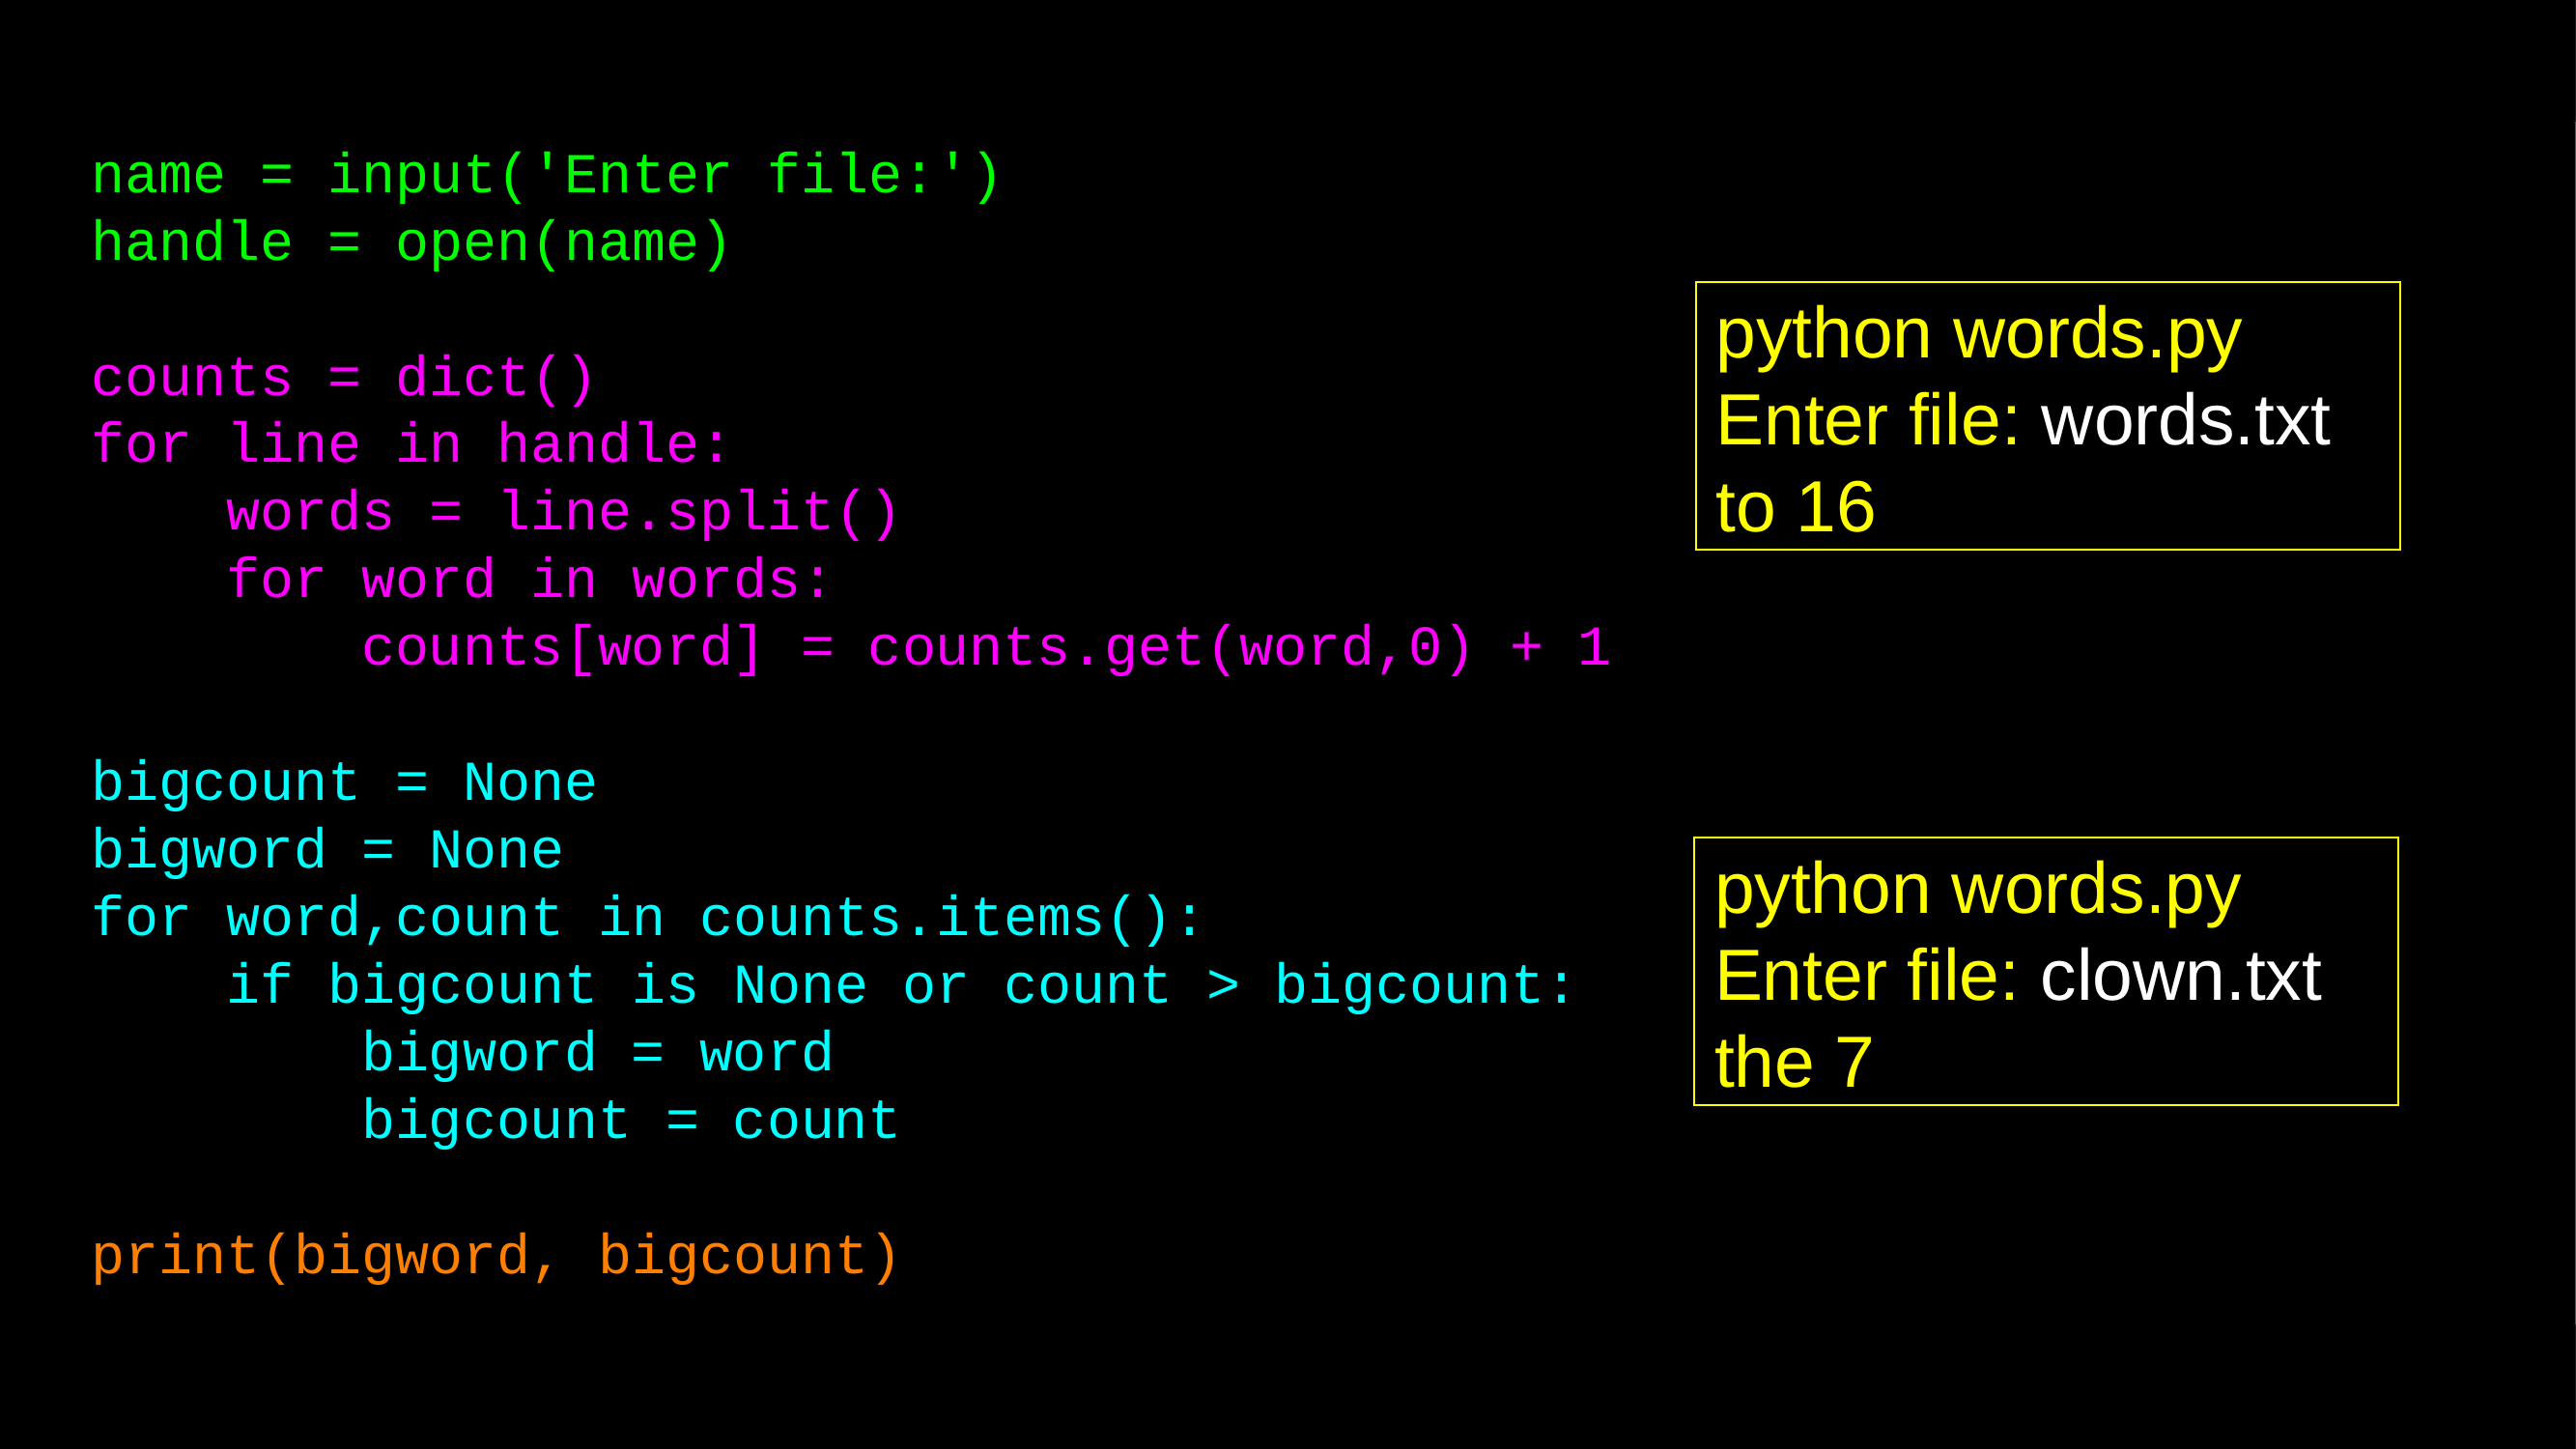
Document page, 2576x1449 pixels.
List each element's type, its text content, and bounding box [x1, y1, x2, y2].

text_box python words.py Enter file: clown.txt the 7 [1694, 837, 2399, 1105]
text_box python words.py Enter file: words.txt to 16 [1695, 281, 2400, 550]
text_box name = input('Enter file:') handle = open(name) counts = dict() for line in handle: words = line.split() for word in words: counts[word] = counts.get(word,0) + 1 bigcount = None bigword = None for word,count in counts.items(): if bigcount is None or count > bigcount: bigword = word bigcount = count print(bigword, bigcount) [91, 114, 1640, 1308]
